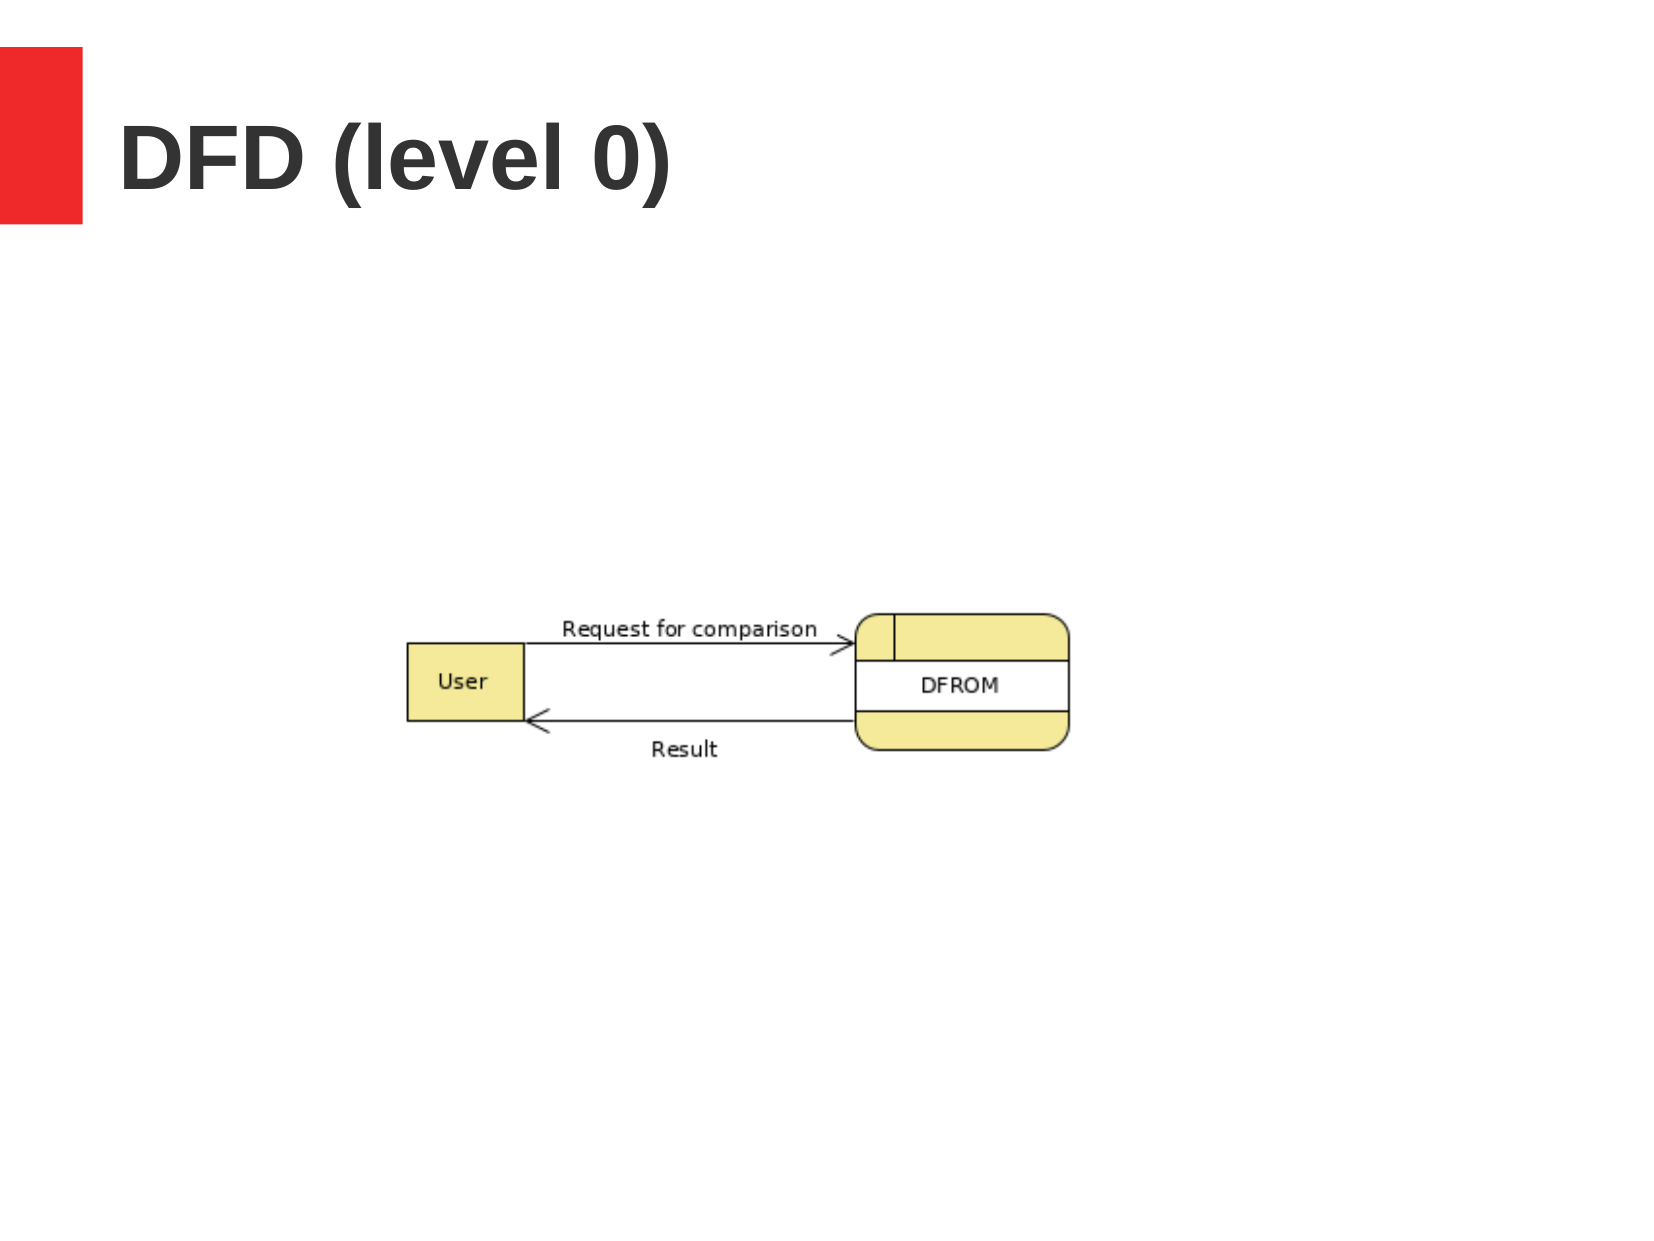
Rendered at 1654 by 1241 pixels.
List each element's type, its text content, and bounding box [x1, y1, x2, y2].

picture [316, 472, 1179, 899]
text_box DFD (level 0) [118, 49, 1571, 257]
